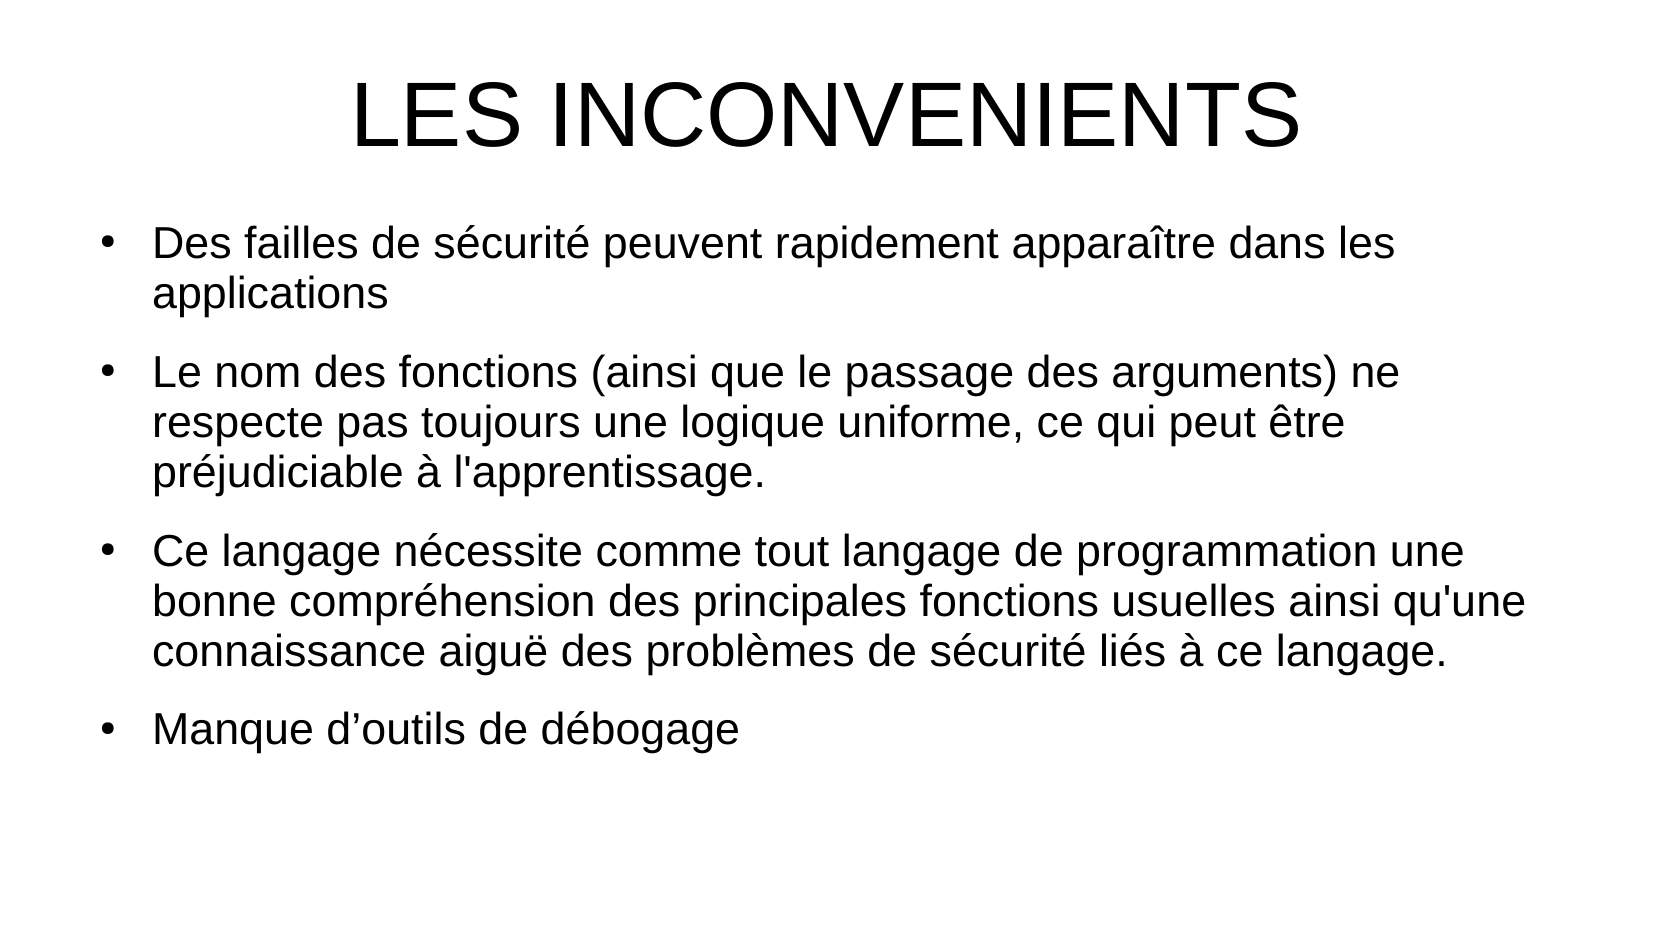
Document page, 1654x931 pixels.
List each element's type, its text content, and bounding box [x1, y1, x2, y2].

list Des failles de sécurité peuvent rapidement apparaître dans les applications Le nom des fonctions (ainsi que le passage des arguments) ne respecte pas toujours une logique uniforme, ce qui peut être préjudiciable à l'apprentissage. Ce langage nécessite comme tout langage de programmation une bonne compréhension des principales fonctions usuelles ainsi qu'une connaissance aiguë des problèmes de sécurité liés à ce langage. Manque d’outils de débogage [82, 217, 1571, 758]
title LES INCONVENIENTS [82, 37, 1571, 193]
